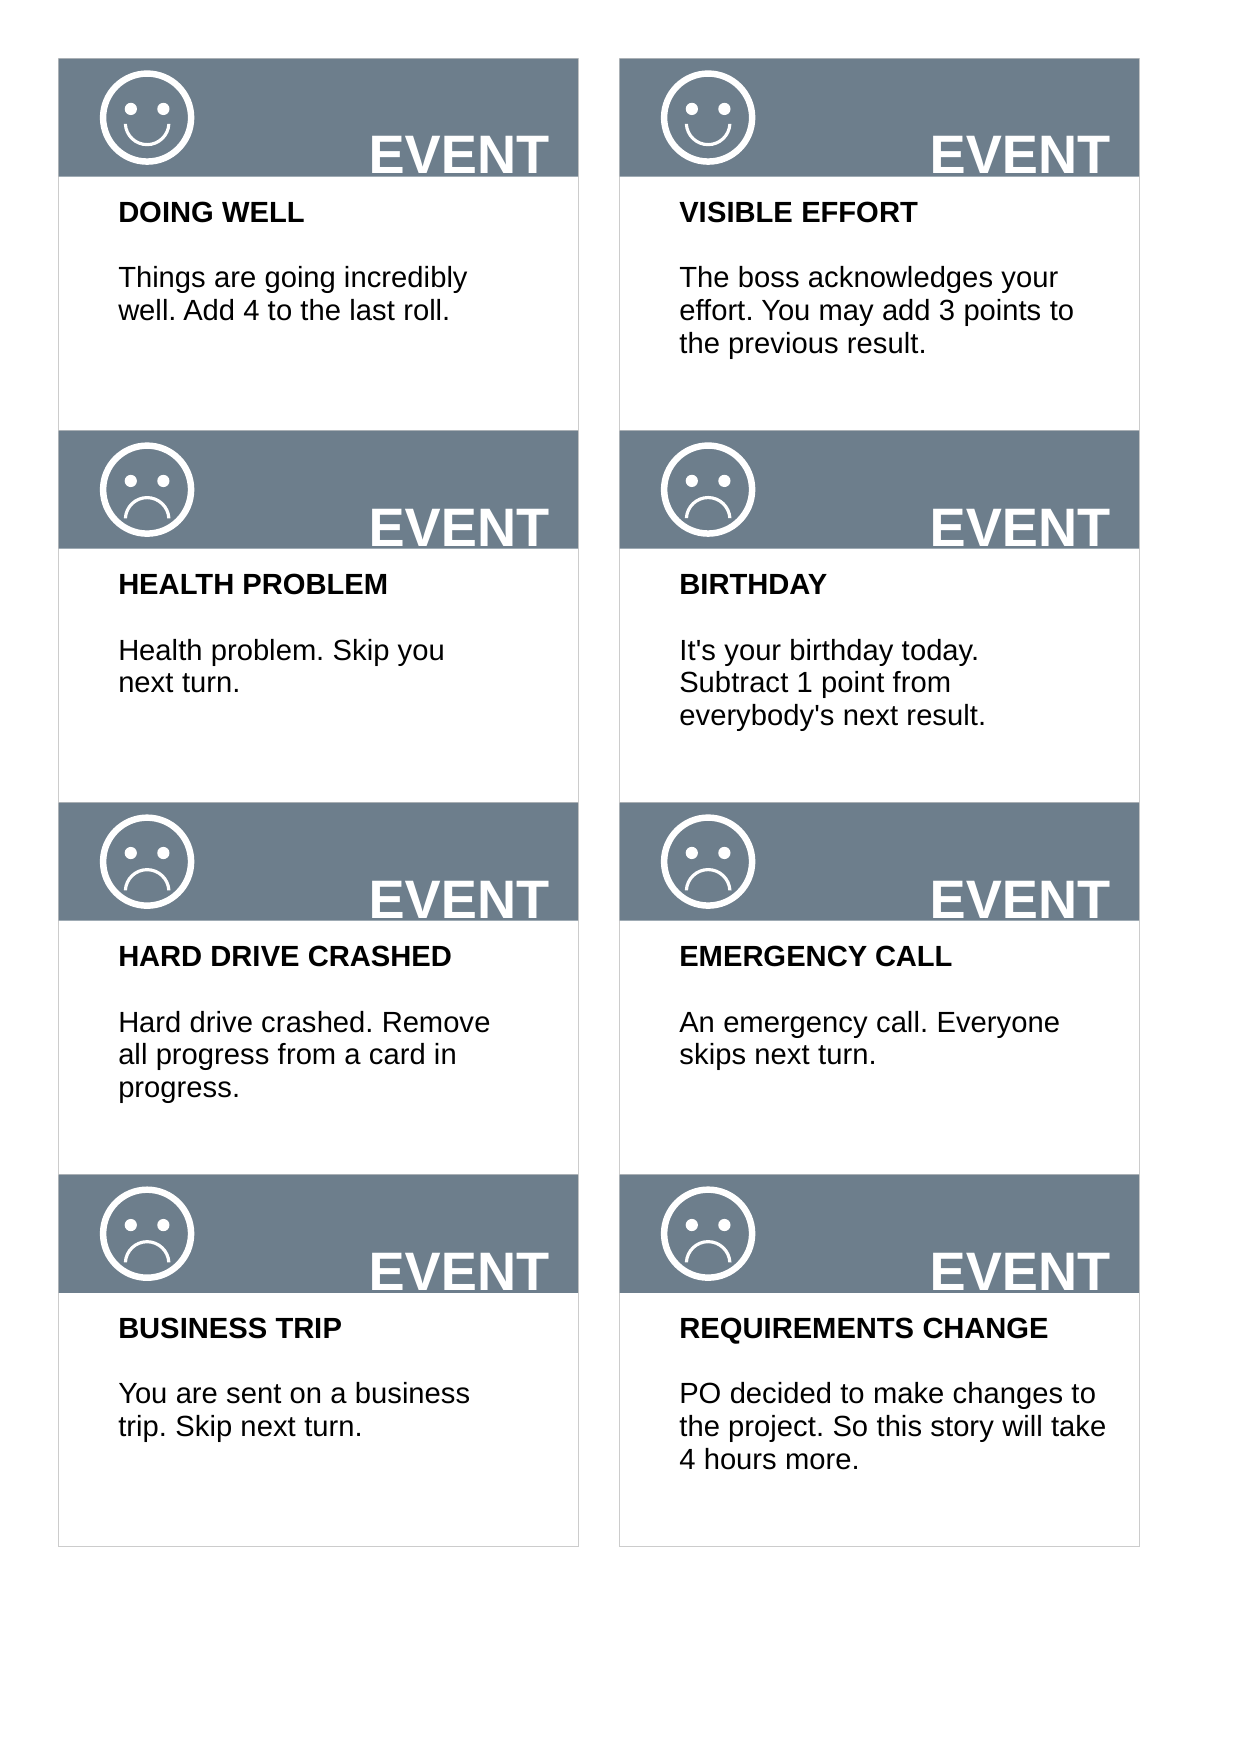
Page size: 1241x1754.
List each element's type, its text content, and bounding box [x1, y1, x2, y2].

text_box EVENT [914, 117, 1130, 195]
text_box EVENT [914, 861, 1130, 939]
text_box EVENT [353, 489, 569, 567]
text_box EVENT [914, 489, 1130, 567]
text_box [619, 58, 1140, 1547]
text_box [58, 58, 579, 1547]
text_box REQUIREMENTS CHANGE PO decided to make changes to the project. So this story will take 4 hours more. [664, 1304, 1124, 1517]
text_box EVENT [353, 117, 569, 195]
text_box EVENT [353, 861, 569, 939]
text_box EVENT [353, 1233, 569, 1311]
text_box BIRTHDAY It's your birthday today. Subtract 1 point from everybody's next result. [664, 560, 1109, 740]
text_box EVENT [914, 1233, 1130, 1311]
text_box VISIBLE EFFORT The boss acknowledges your effort. You may add 3 points to the previous result. [664, 188, 1109, 401]
text_box DOING WELL Things are going incredibly well. Add 4 to the last roll. [103, 188, 509, 368]
text_box HARD DRIVE CRASHED Hard drive crashed. Remove all progress from a card in progress. [103, 932, 509, 1112]
text_box HEALTH PROBLEM Health problem. Skip you next turn. [103, 560, 509, 740]
text_box EMERGENCY CALL An emergency call. Everyone skips next turn. [664, 932, 1109, 1080]
text_box BUSINESS TRIP You are sent on a business trip. Skip next turn. [103, 1304, 509, 1484]
